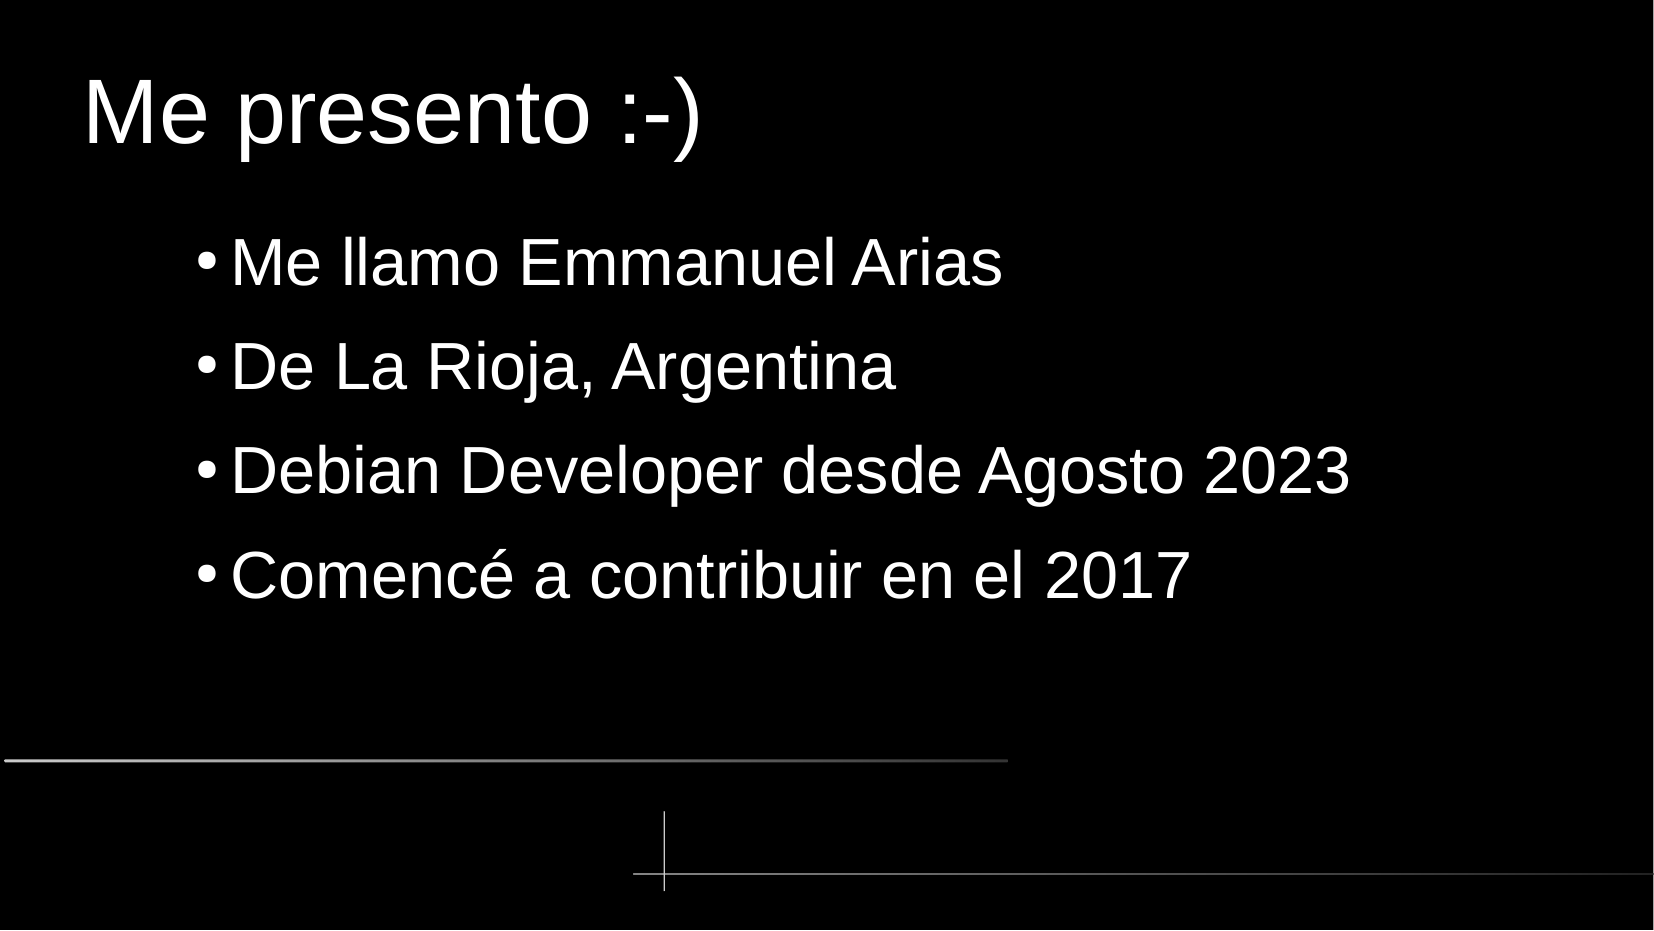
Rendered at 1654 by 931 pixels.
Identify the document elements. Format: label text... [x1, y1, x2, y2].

title Me presento :-) [82, 35, 1235, 189]
list Me llamo Emmanuel Arias De La Rioja, Argentina Debian Developer desde Agosto 2023 Comencé a contribuir en el 2017 [195, 225, 1546, 856]
